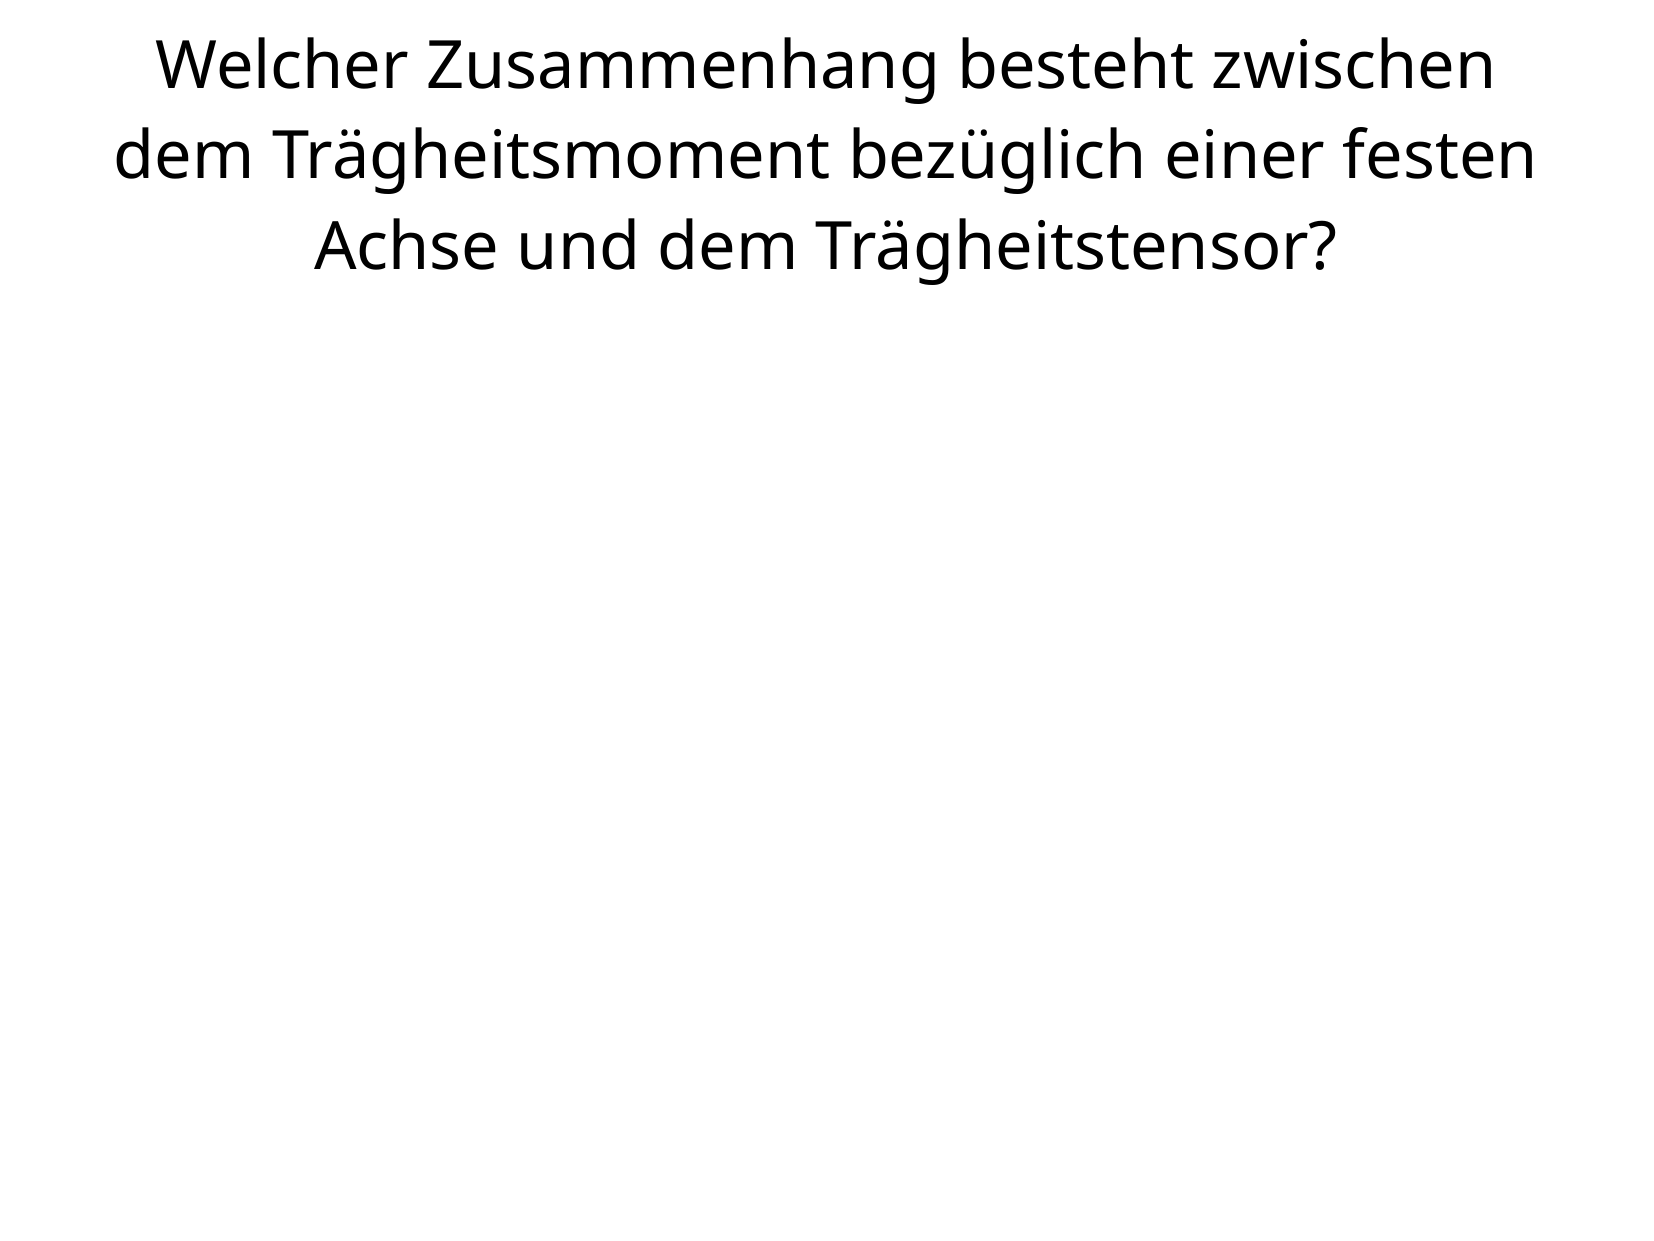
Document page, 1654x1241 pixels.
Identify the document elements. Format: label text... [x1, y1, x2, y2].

title Welcher Zusammenhang besteht zwischen dem Trägheitsmoment bezüglich einer festen Achse und dem Trägheitstensor? [82, 19, 1571, 287]
